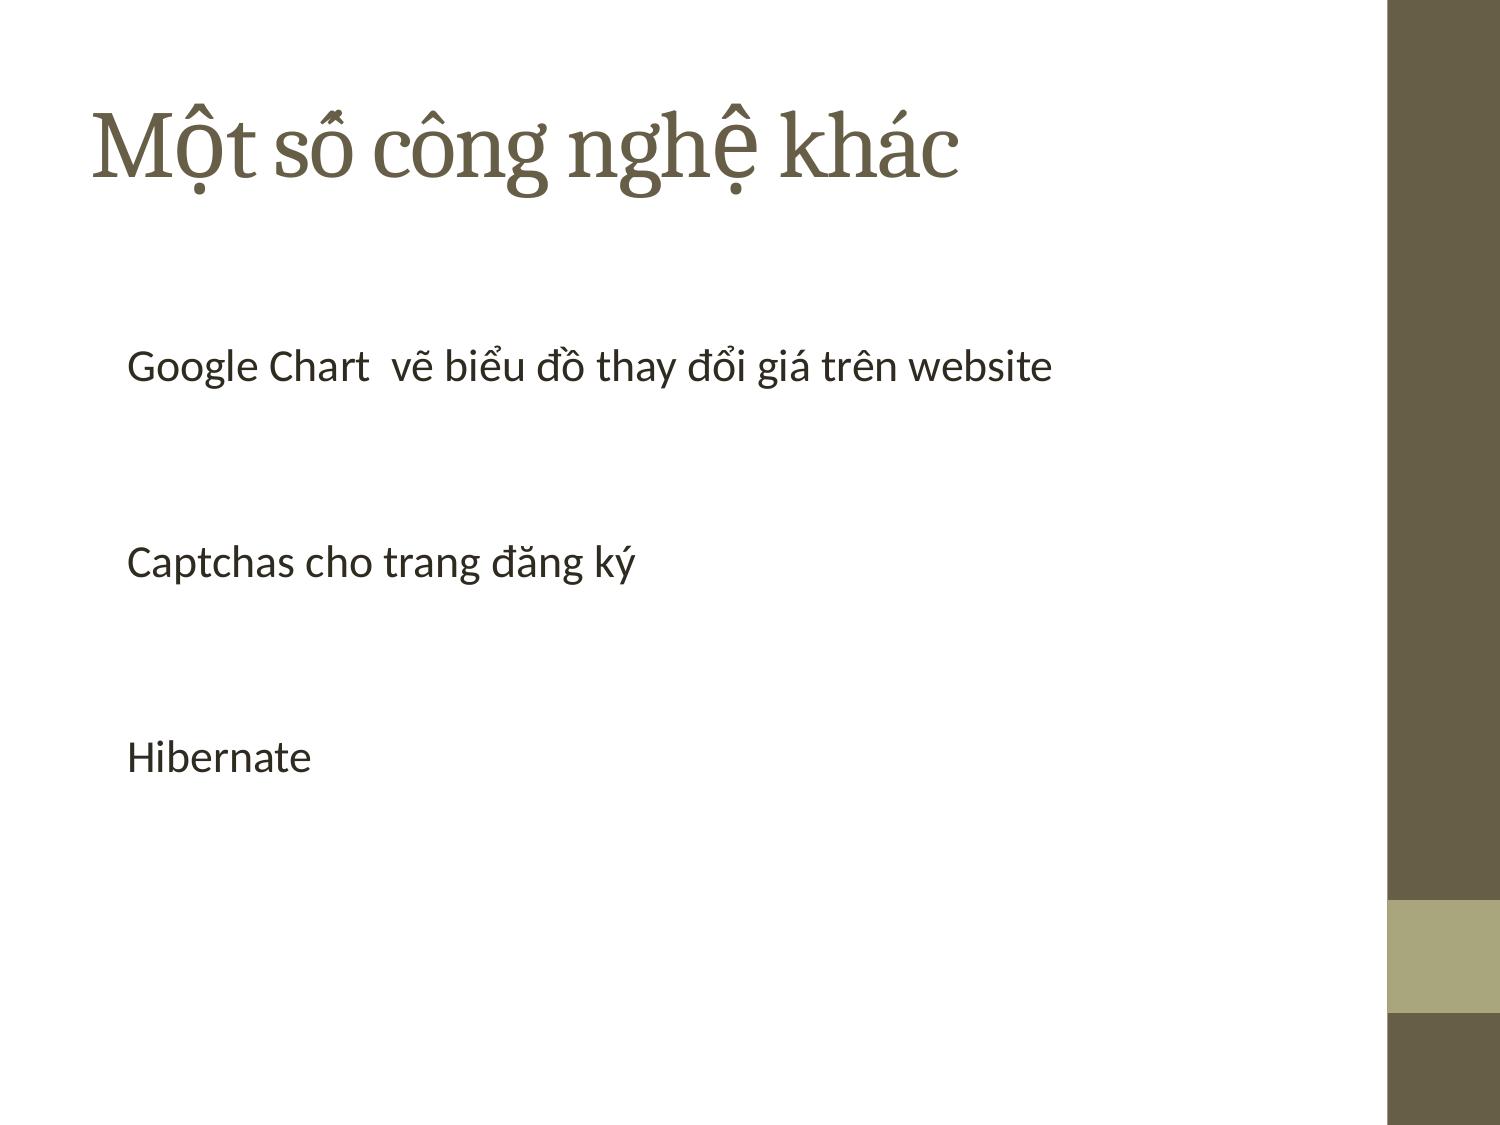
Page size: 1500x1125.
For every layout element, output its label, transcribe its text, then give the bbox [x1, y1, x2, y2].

title Một số công nghệ khác [75, 45, 1326, 233]
list Google Chart vẽ biểu đồ thay đổi giá trên website Captchas cho trang đăng ký Hibernate [75, 262, 1326, 1051]
